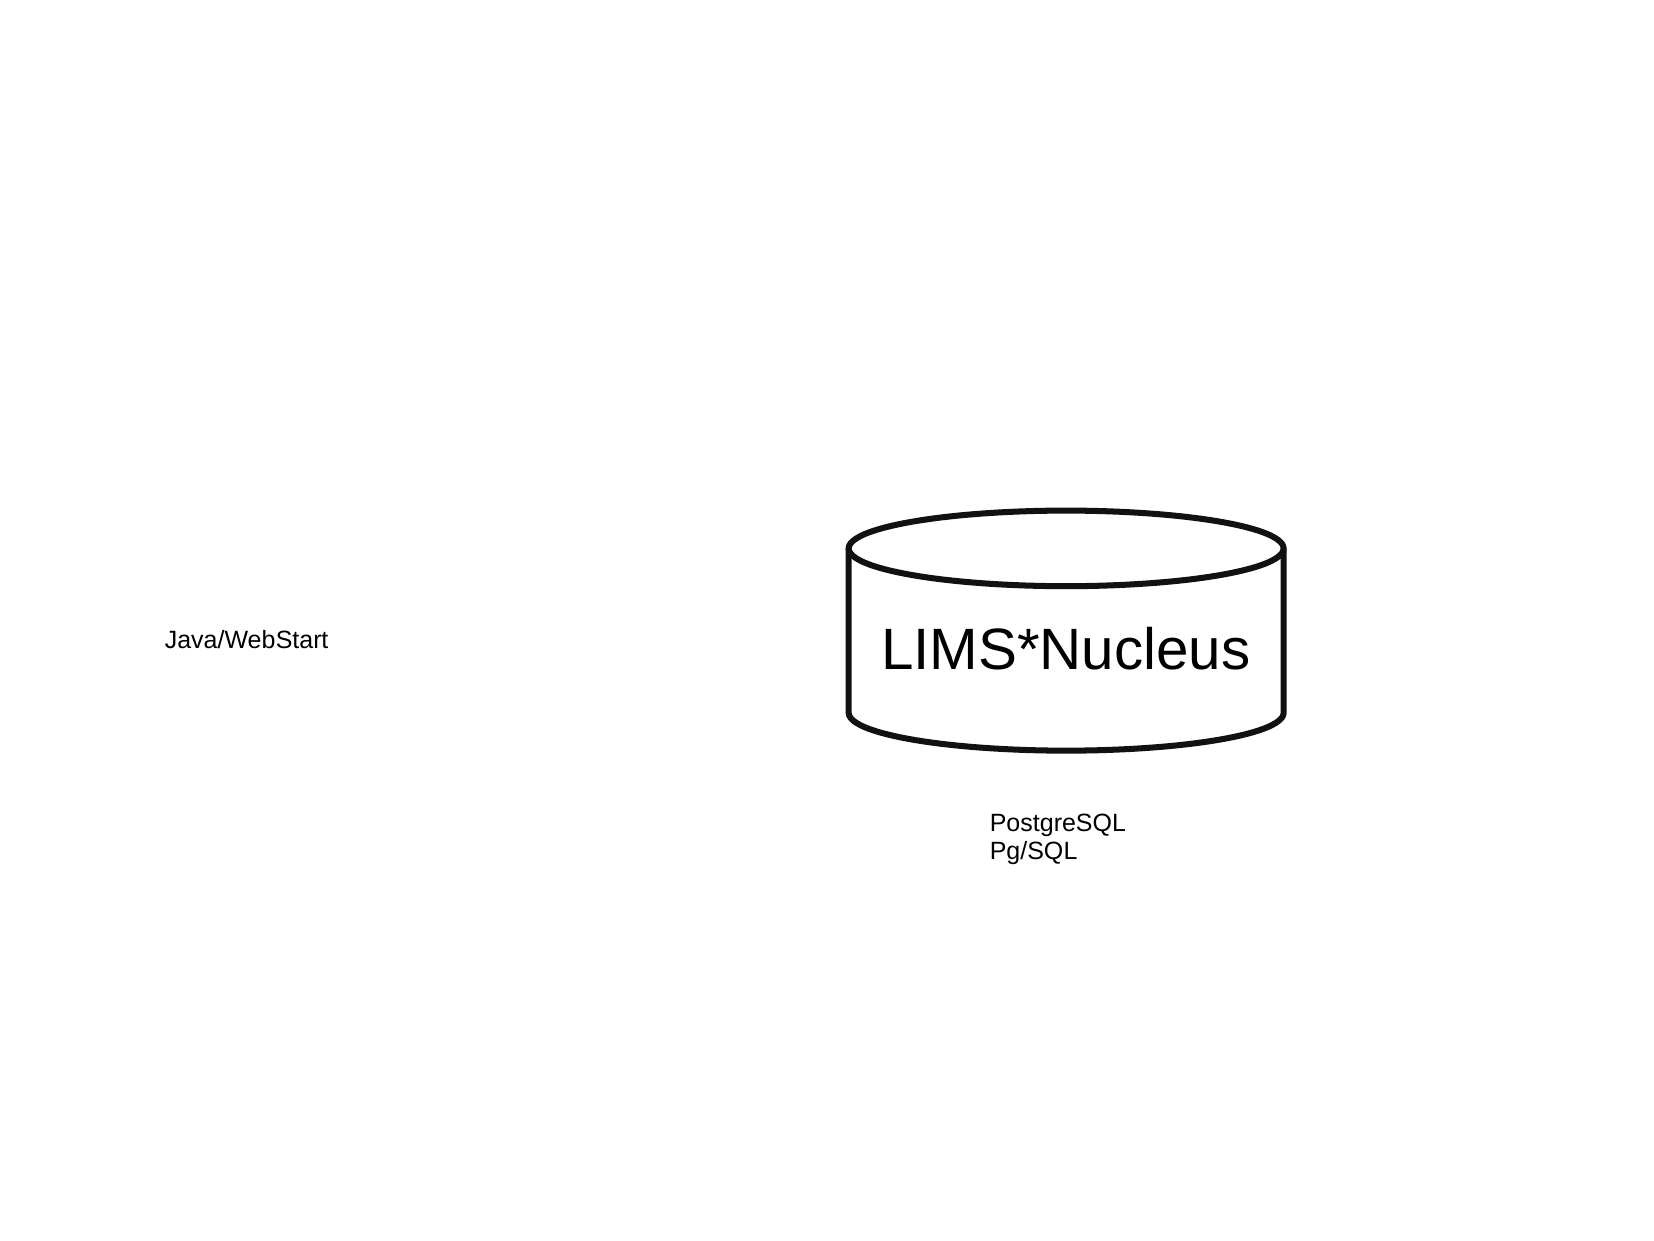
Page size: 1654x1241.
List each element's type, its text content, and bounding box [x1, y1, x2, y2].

text_box Java/WebStart [150, 618, 425, 676]
text_box LIMS*Nucleus [848, 510, 1284, 751]
text_box PostgreSQL Pg/SQL [975, 801, 1209, 901]
